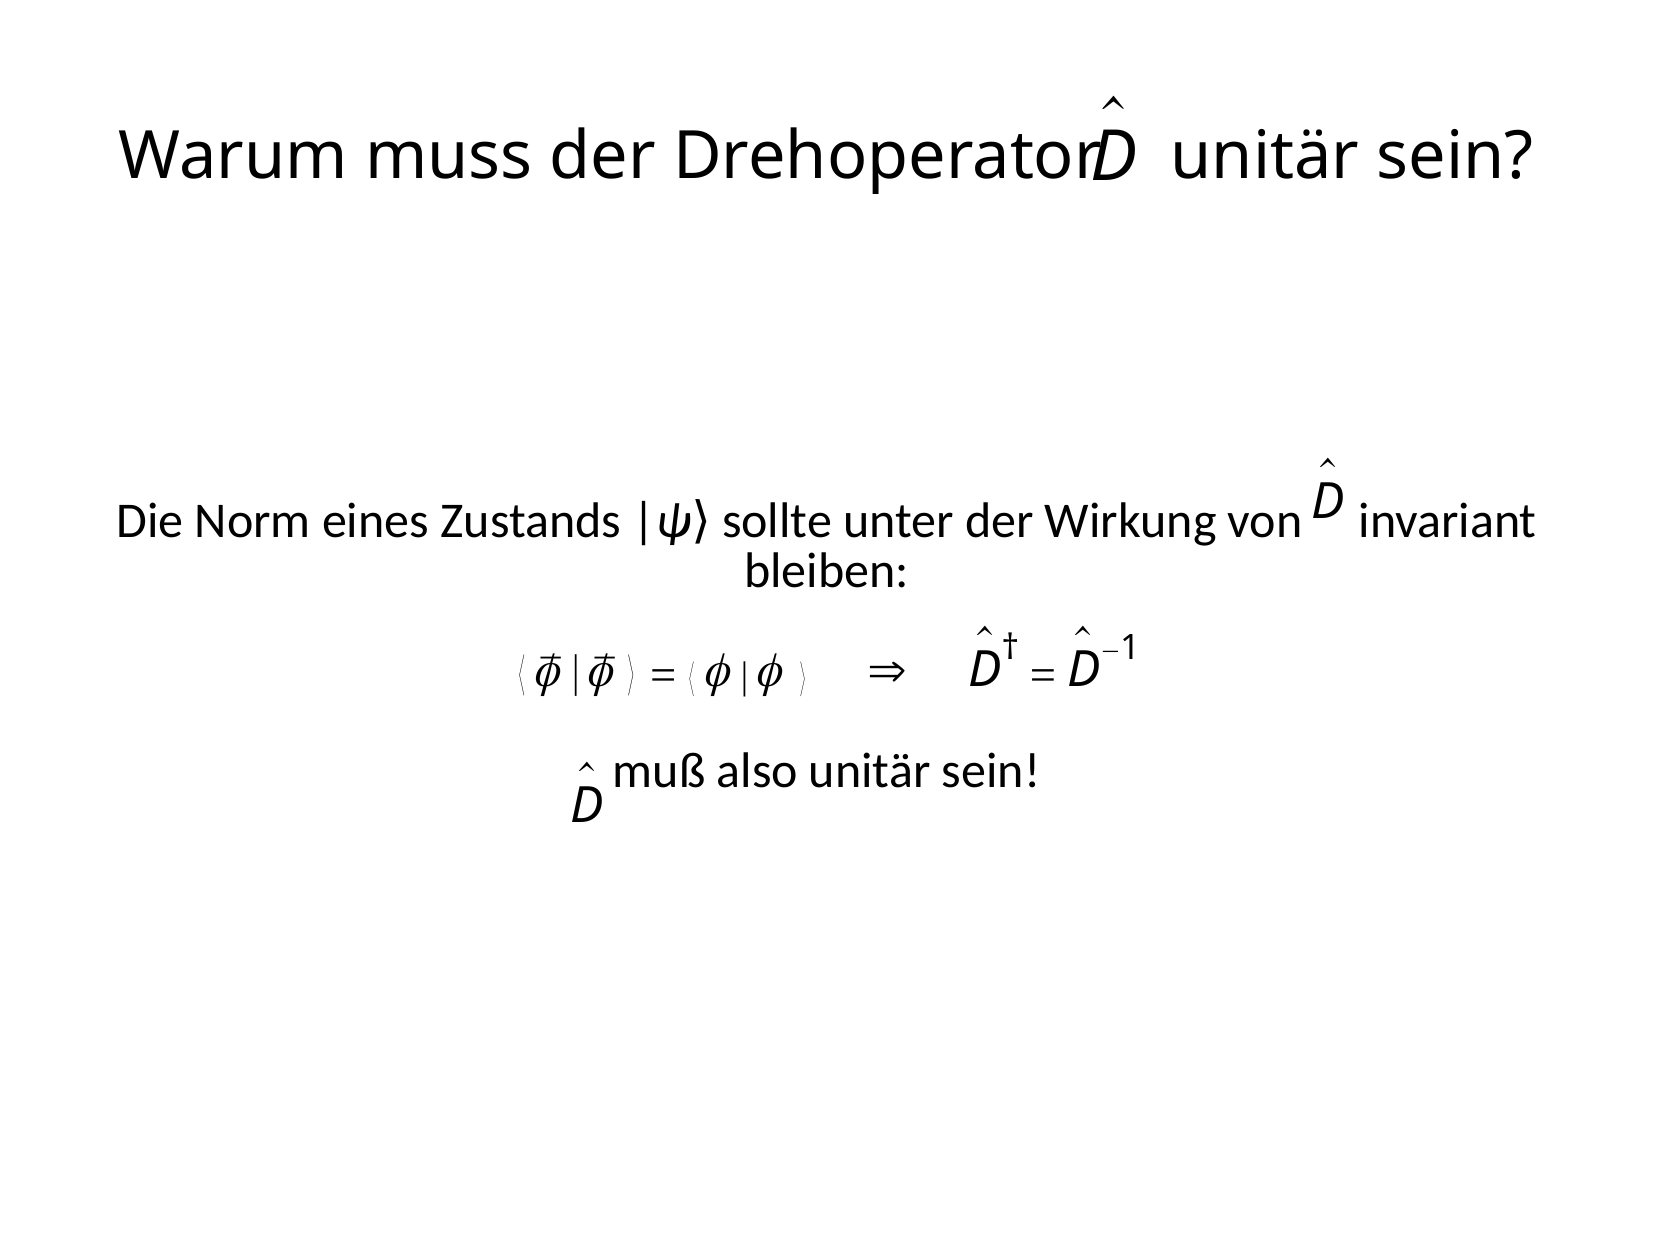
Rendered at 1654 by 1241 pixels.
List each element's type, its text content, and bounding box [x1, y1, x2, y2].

subtitle Die Norm eines Zustands |ψ⟩ sollte unter der Wirkung von invariant bleiben: muß also unitär sein! [82, 290, 1571, 1010]
chart [1305, 455, 1352, 531]
chart [1081, 92, 1147, 199]
chart [510, 623, 1143, 699]
title Warum muss der Drehoperator unitär sein? [82, 49, 1571, 257]
chart [564, 759, 611, 835]
